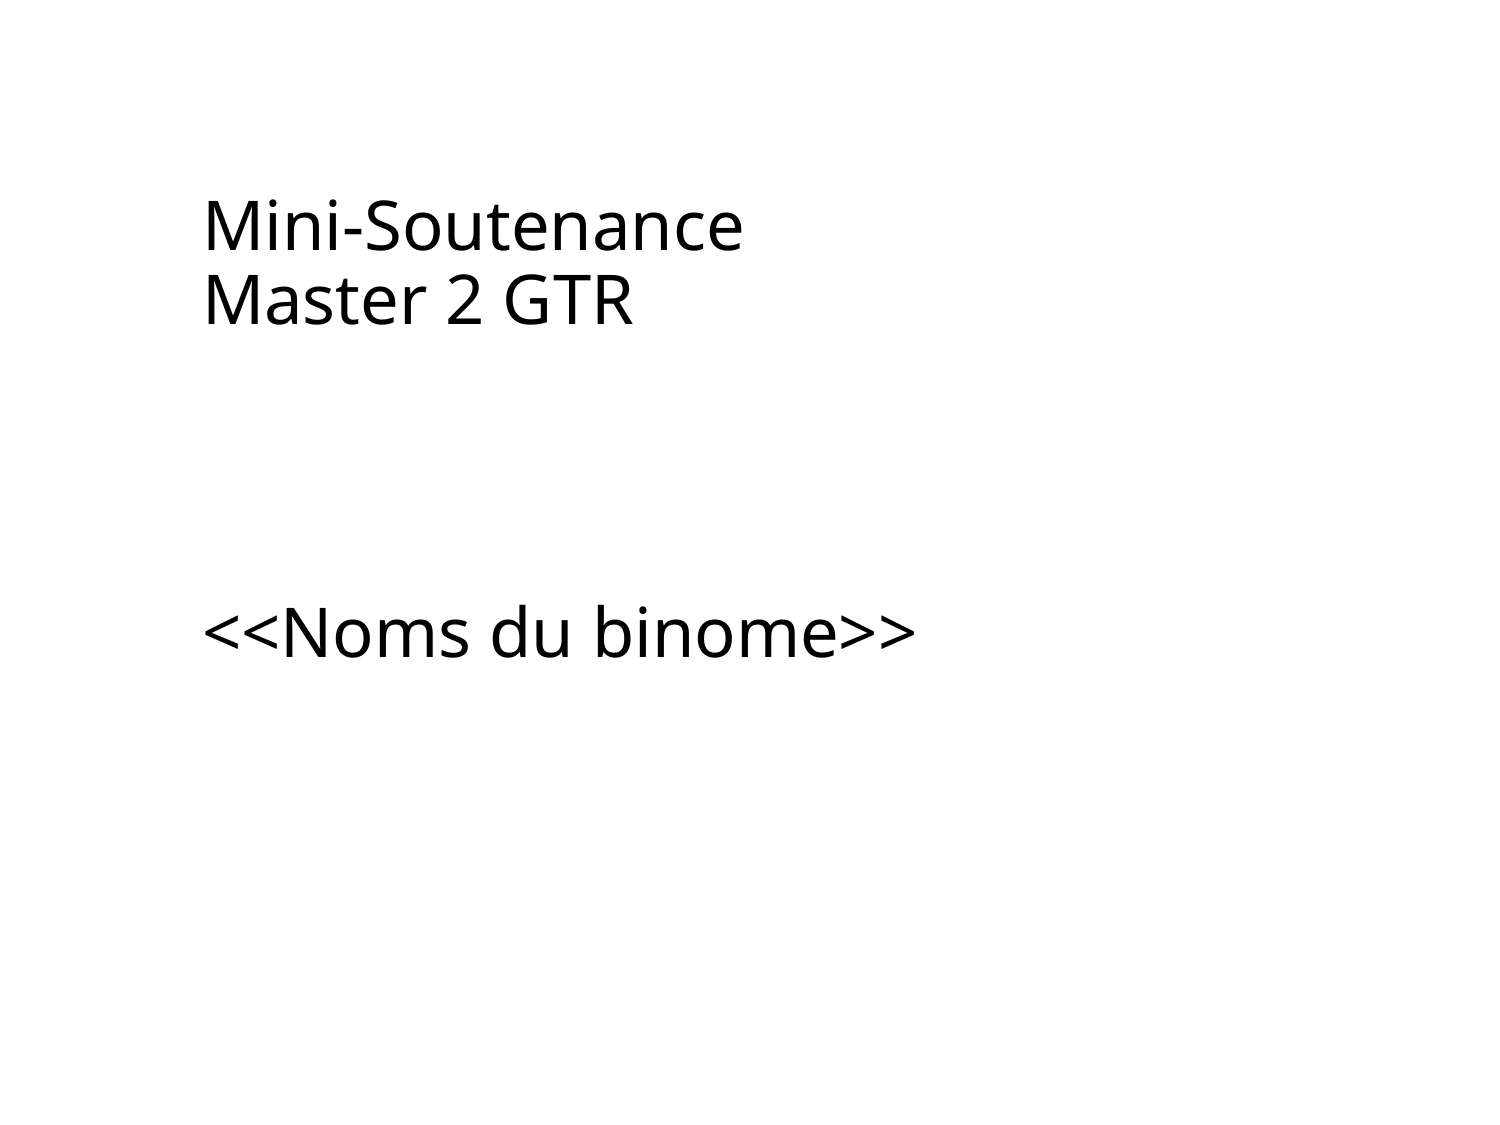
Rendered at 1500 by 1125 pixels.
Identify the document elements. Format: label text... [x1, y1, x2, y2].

title Mini-Soutenance Master 2 GTR [187, 184, 1313, 576]
subtitle <<Noms du binome>> [187, 590, 1313, 863]
